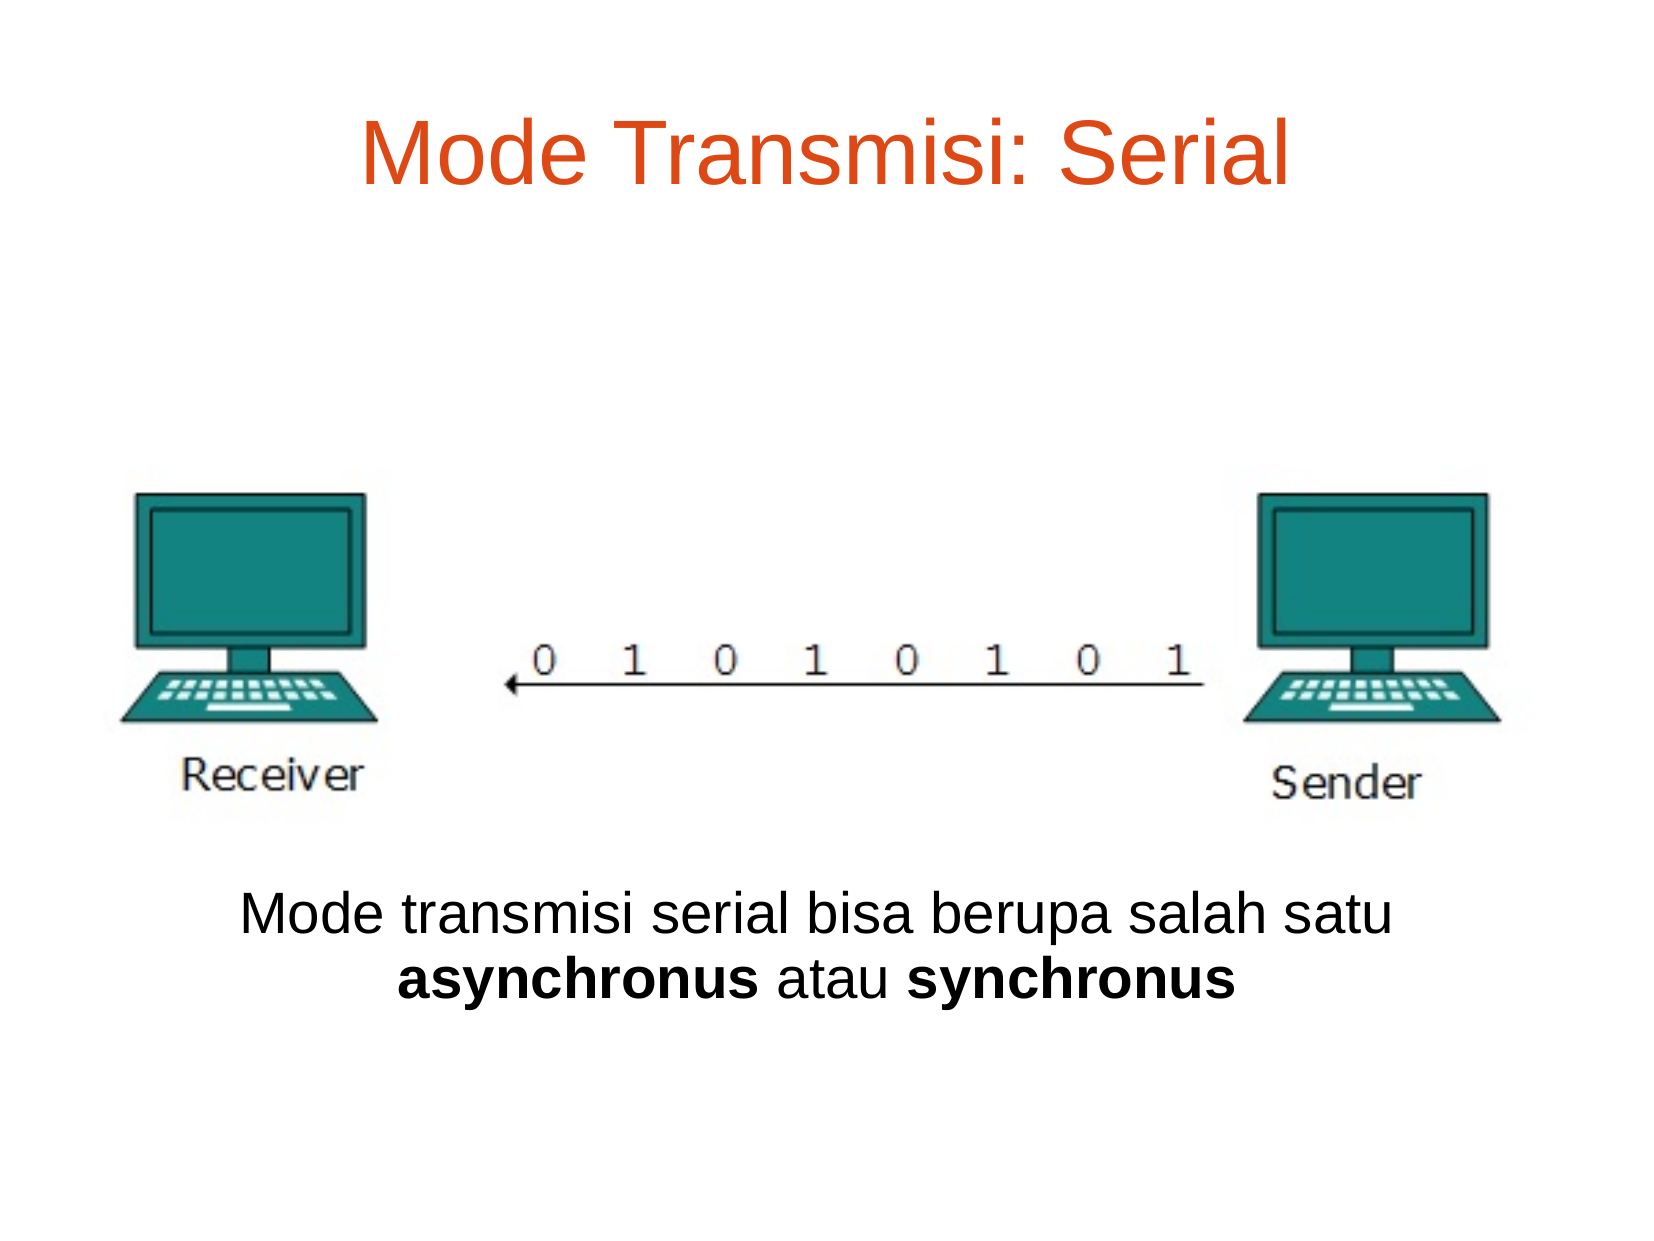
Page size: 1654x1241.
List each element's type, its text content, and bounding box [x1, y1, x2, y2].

title Mode Transmisi: Serial [82, 49, 1571, 257]
picture [82, 425, 1571, 874]
text_box Mode transmisi serial bisa berupa salah satu asynchronus atau synchronus [150, 873, 1486, 1019]
